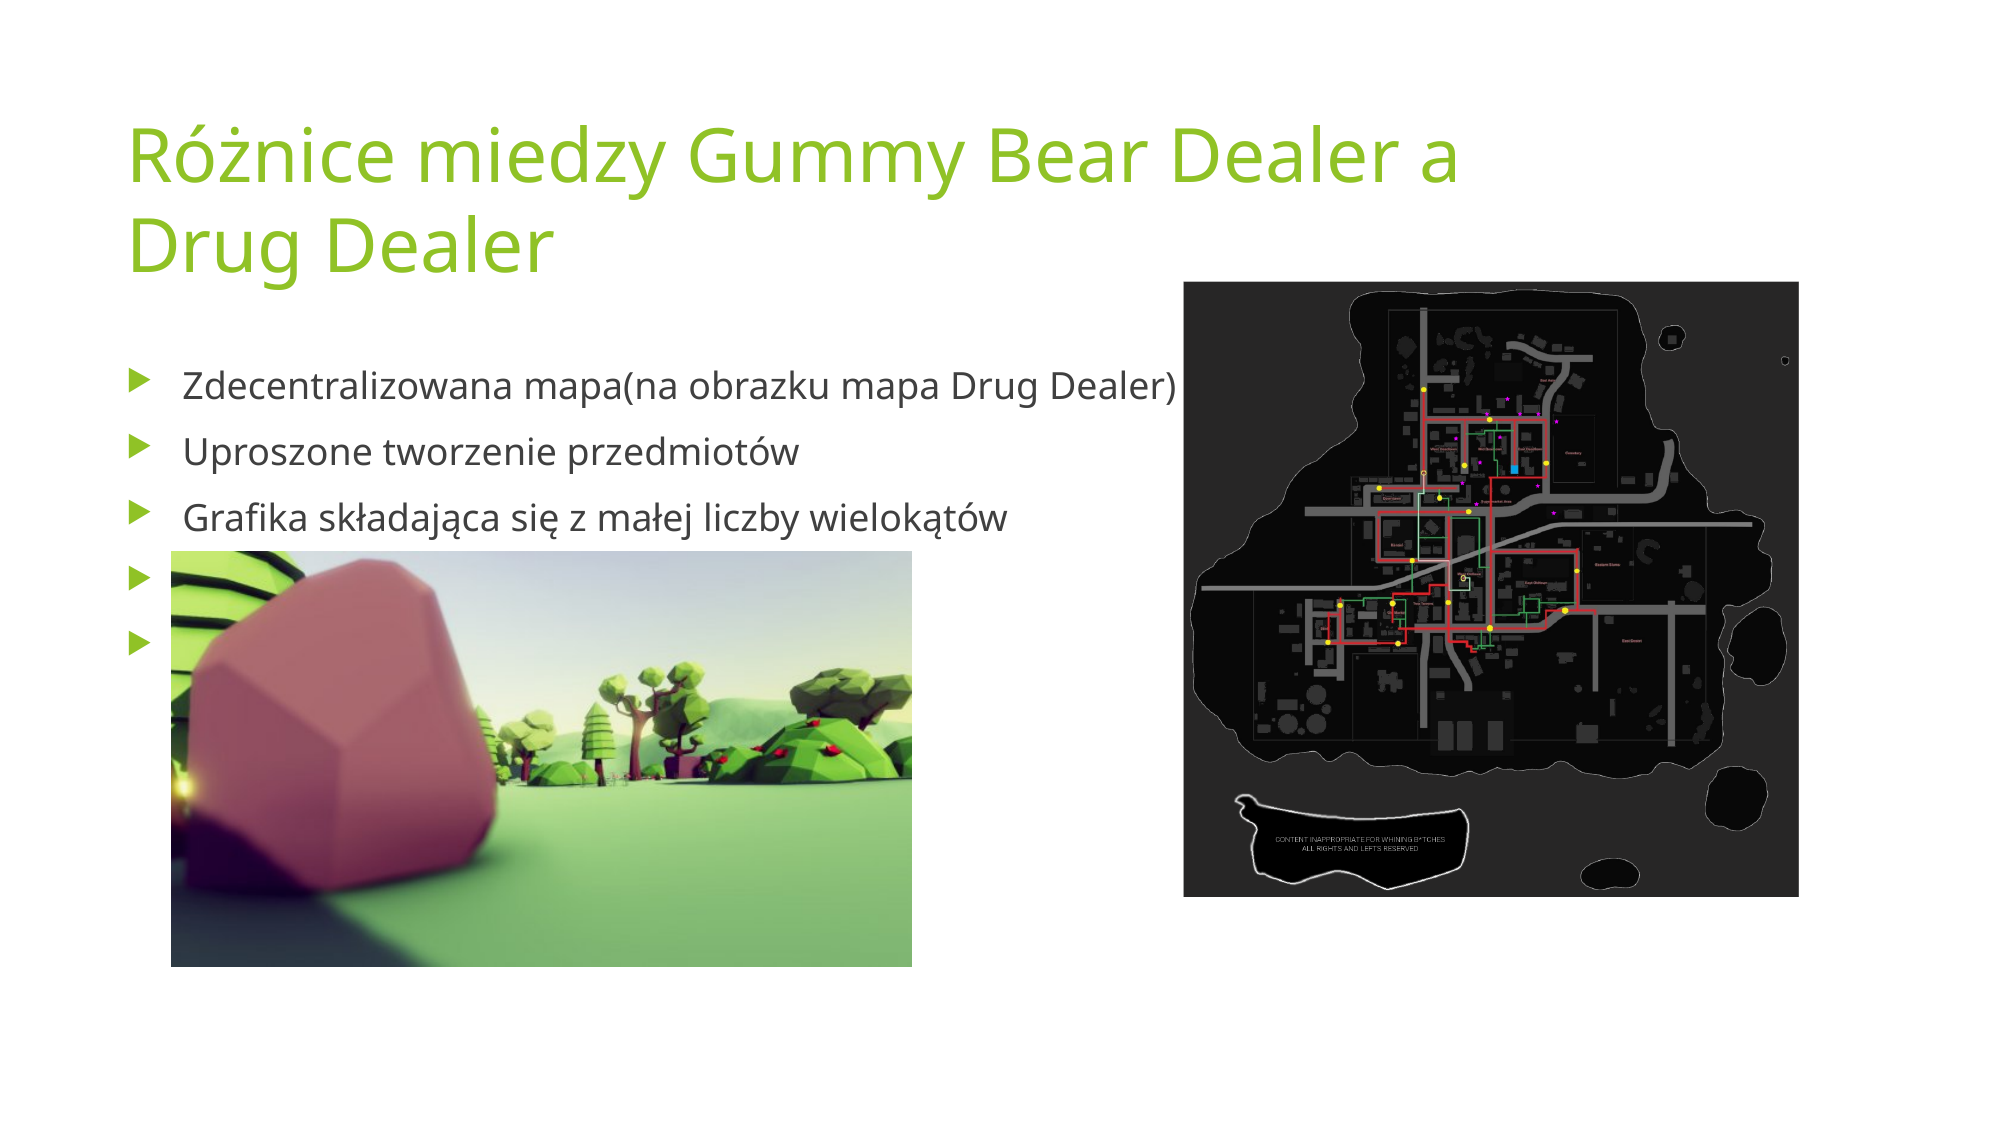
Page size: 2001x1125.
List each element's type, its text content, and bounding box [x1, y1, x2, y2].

picture [1183, 281, 1799, 897]
picture [171, 551, 912, 967]
list Zdecentralizowana mapa(na obrazku mapa Drug Dealer) Uproszone tworzenie przedmiotów Grafika składająca się z małej liczby wielokątów [111, 354, 1522, 992]
title Różnice miedzy Gummy Bear Dealer a Drug Dealer [111, 99, 1522, 317]
